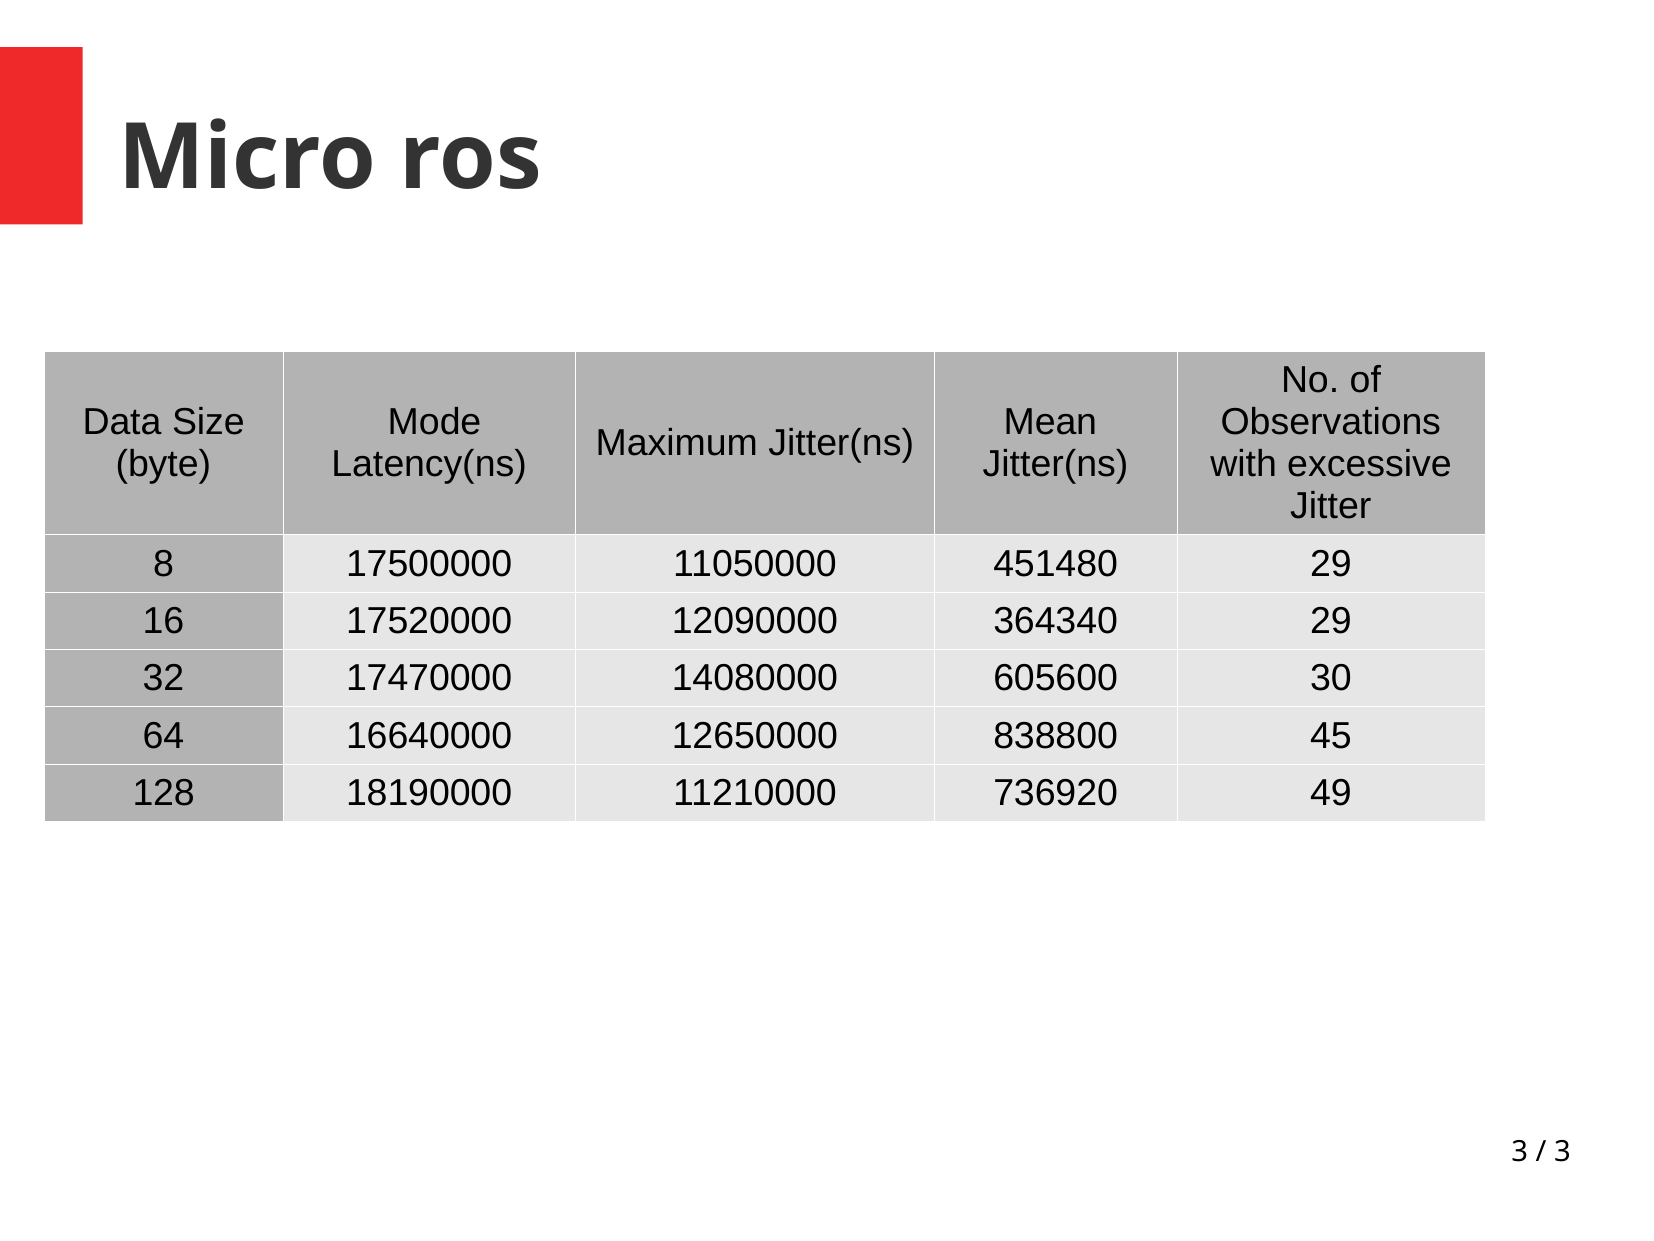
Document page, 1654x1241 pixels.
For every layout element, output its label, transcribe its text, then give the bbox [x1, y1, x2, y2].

table_cell 17470000 [284, 650, 575, 706]
table_cell 605600 [935, 650, 1177, 706]
title Micro ros [118, 49, 1571, 257]
table_cell 364340 [935, 593, 1177, 649]
table_cell 451480 [935, 535, 1177, 592]
table_cell 838800 [935, 707, 1177, 764]
table_cell 128 [45, 765, 283, 821]
table_header Data Size (byte) [45, 352, 283, 534]
table_cell 12090000 [576, 593, 934, 649]
table_header Mode Latency(ns) [284, 352, 575, 534]
table_cell 32 [45, 650, 283, 706]
table_cell 16 [45, 593, 283, 649]
table_cell 29 [1178, 535, 1485, 592]
table_header Mean Jitter(ns) [935, 352, 1177, 534]
table_cell 8 [45, 535, 283, 592]
table_cell 29 [1178, 593, 1485, 649]
table_cell 17500000 [284, 535, 575, 592]
table_cell 17520000 [284, 593, 575, 649]
table_cell 18190000 [284, 765, 575, 821]
table_cell 64 [45, 707, 283, 764]
table_cell 12650000 [576, 707, 934, 764]
table_cell 49 [1178, 765, 1485, 821]
table_header No. of Observations with excessive Jitter [1178, 352, 1485, 534]
table_header Maximum Jitter(ns) [576, 352, 934, 534]
table_cell 11050000 [576, 535, 934, 592]
table_cell 11210000 [576, 765, 934, 821]
table_cell 30 [1178, 650, 1485, 706]
table_cell 45 [1178, 707, 1485, 764]
table_cell 736920 [935, 765, 1177, 821]
table_cell 16640000 [284, 707, 575, 764]
table_cell 14080000 [576, 650, 934, 706]
